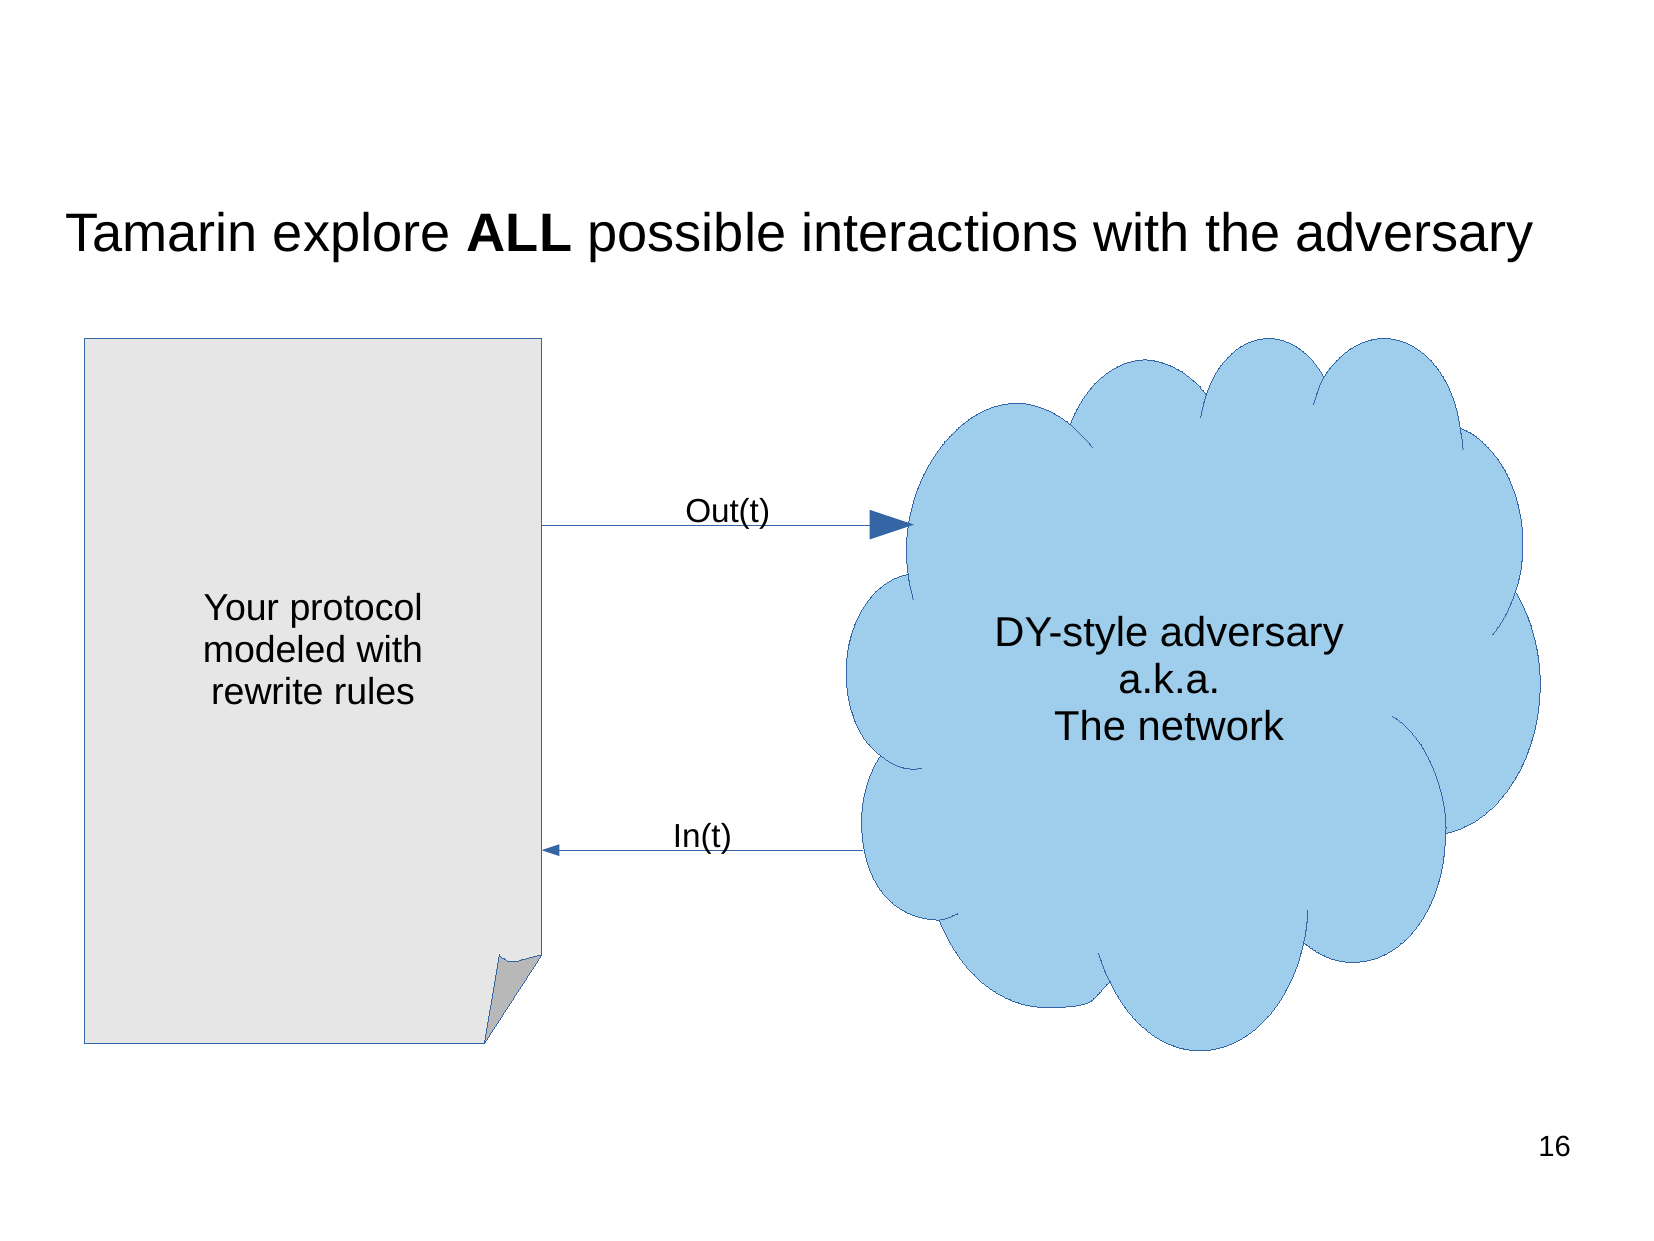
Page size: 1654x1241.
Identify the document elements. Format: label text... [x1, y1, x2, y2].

text_box Your protocol modeled with rewrite rules [84, 338, 542, 1044]
text_box DY-style adversary a.k.a. The network [846, 338, 1541, 1051]
title Tamarin explore ALL possible interactions with the adversary [65, 147, 1595, 319]
